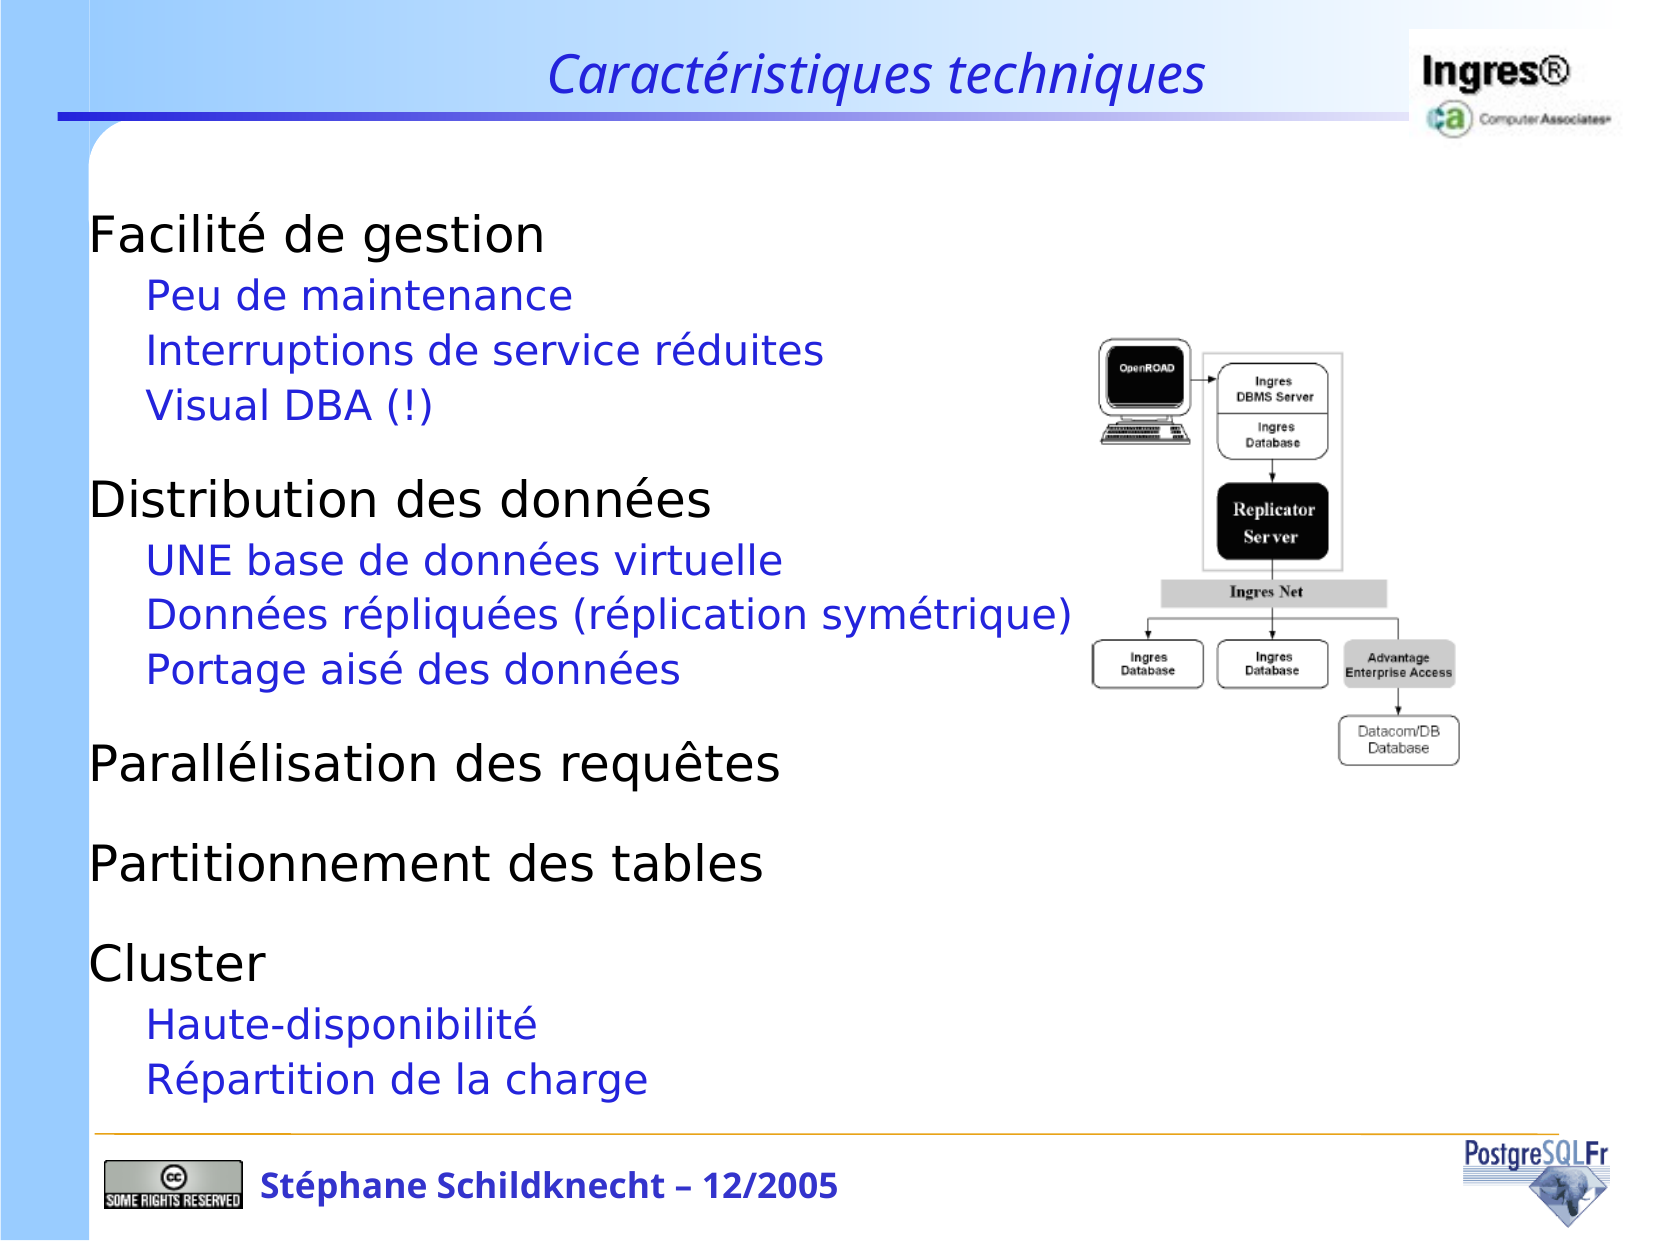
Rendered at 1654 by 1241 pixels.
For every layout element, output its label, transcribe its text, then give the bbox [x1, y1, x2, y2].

picture [1462, 1139, 1610, 1228]
picture [104, 1160, 243, 1209]
picture [1409, 29, 1625, 150]
title Caractéristiques techniques [383, 0, 1371, 148]
list Facilité de gestion Peu de maintenance Interruptions de service réduites Visual DBA (!) Distribution des données UNE base de données virtuelle Données répliquées (réplication symétrique) Portage aisé des données Parallélisation des requêtes Partitionnement des tables Cluster Haute-disponibilité Répartition de la charge [88, 177, 1547, 1073]
